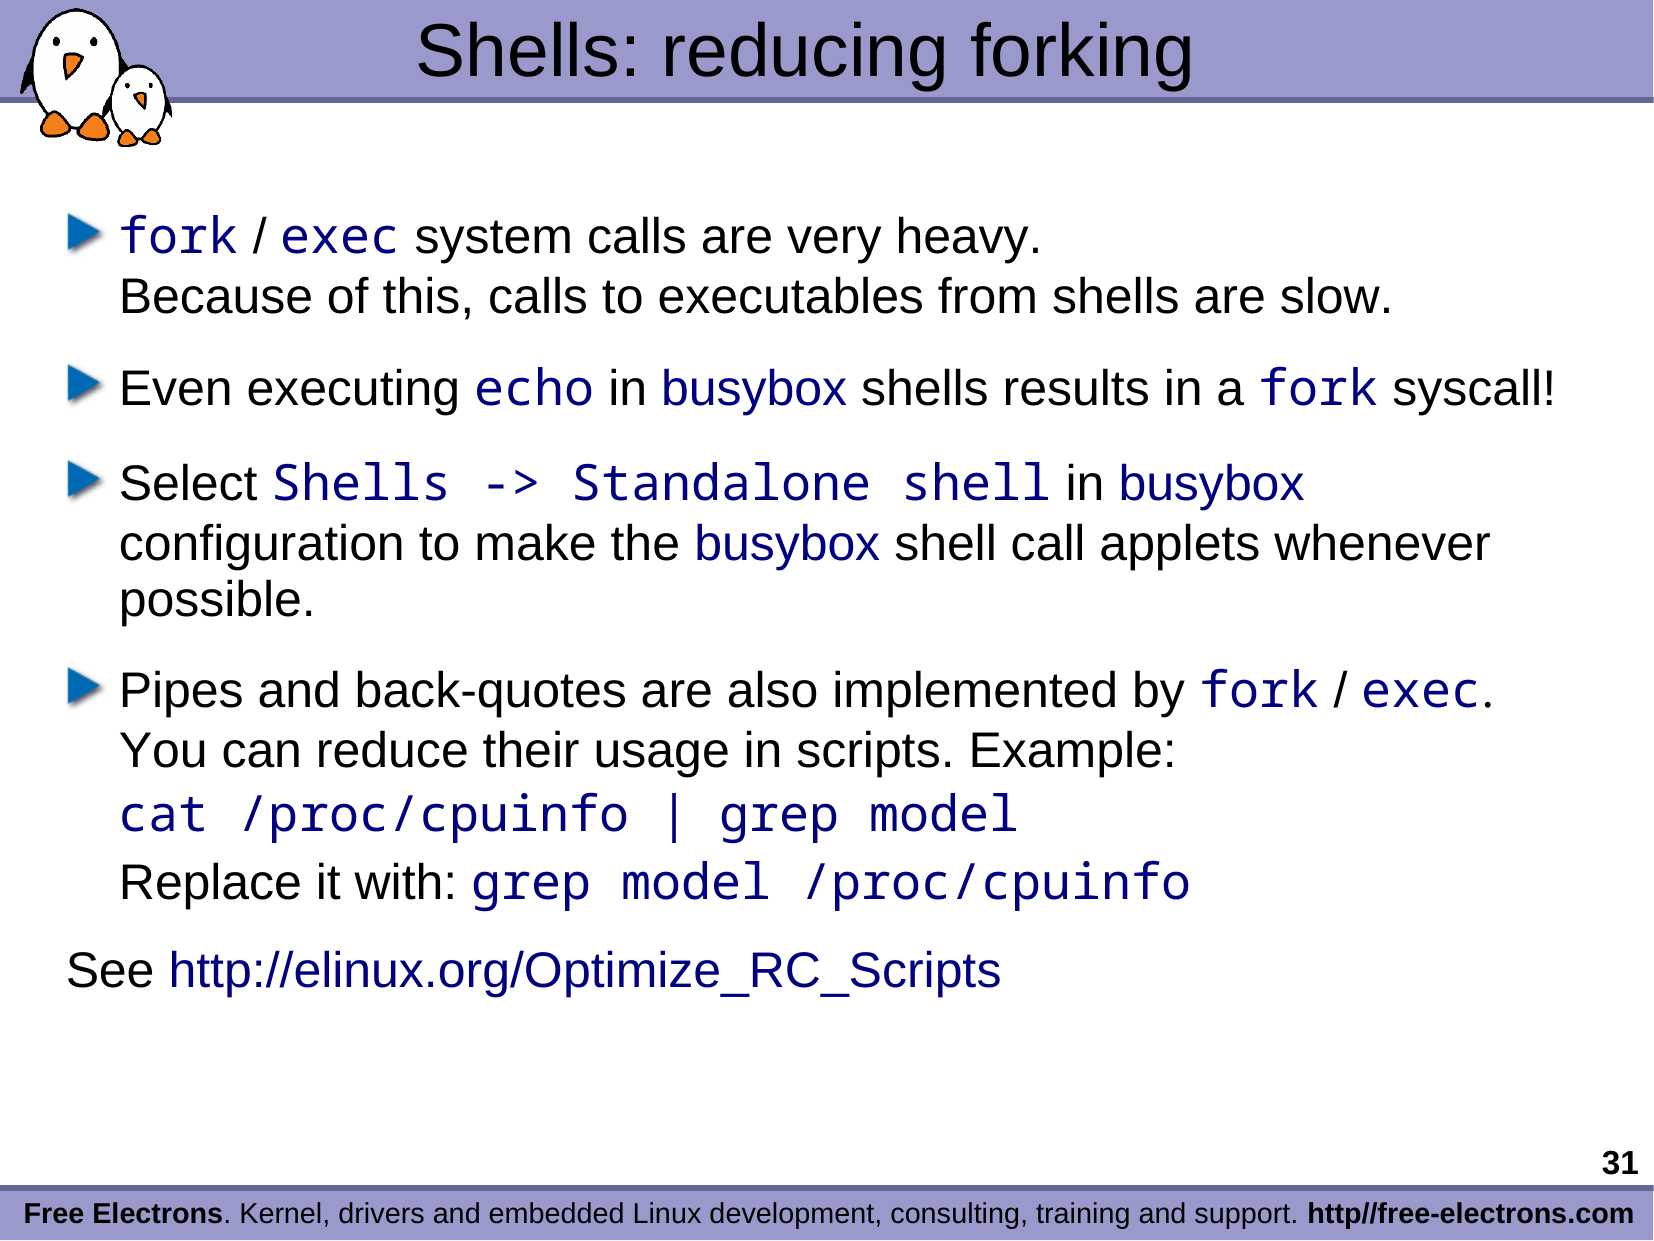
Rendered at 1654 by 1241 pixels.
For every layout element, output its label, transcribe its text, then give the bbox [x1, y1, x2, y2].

picture [20, 8, 172, 147]
list fork / exec system calls are very heavy. Because of this, calls to executables from shells are slow. Even executing echo in busybox shells results in a fork syscall! Select Shells -> Standalone shell in busybox configuration to make the busybox shell call applets whenever possible. Pipes and back-quotes are also implemented by fork / exec. You can reduce their usage in scripts. Example: cat /proc/cpuinfo | grep model Replace it with: grep model /proc/cpuinfo See http://elinux.org/Optimize_RC_Scripts [48, 200, 1576, 1050]
title Shells: reducing forking [60, 0, 1551, 100]
